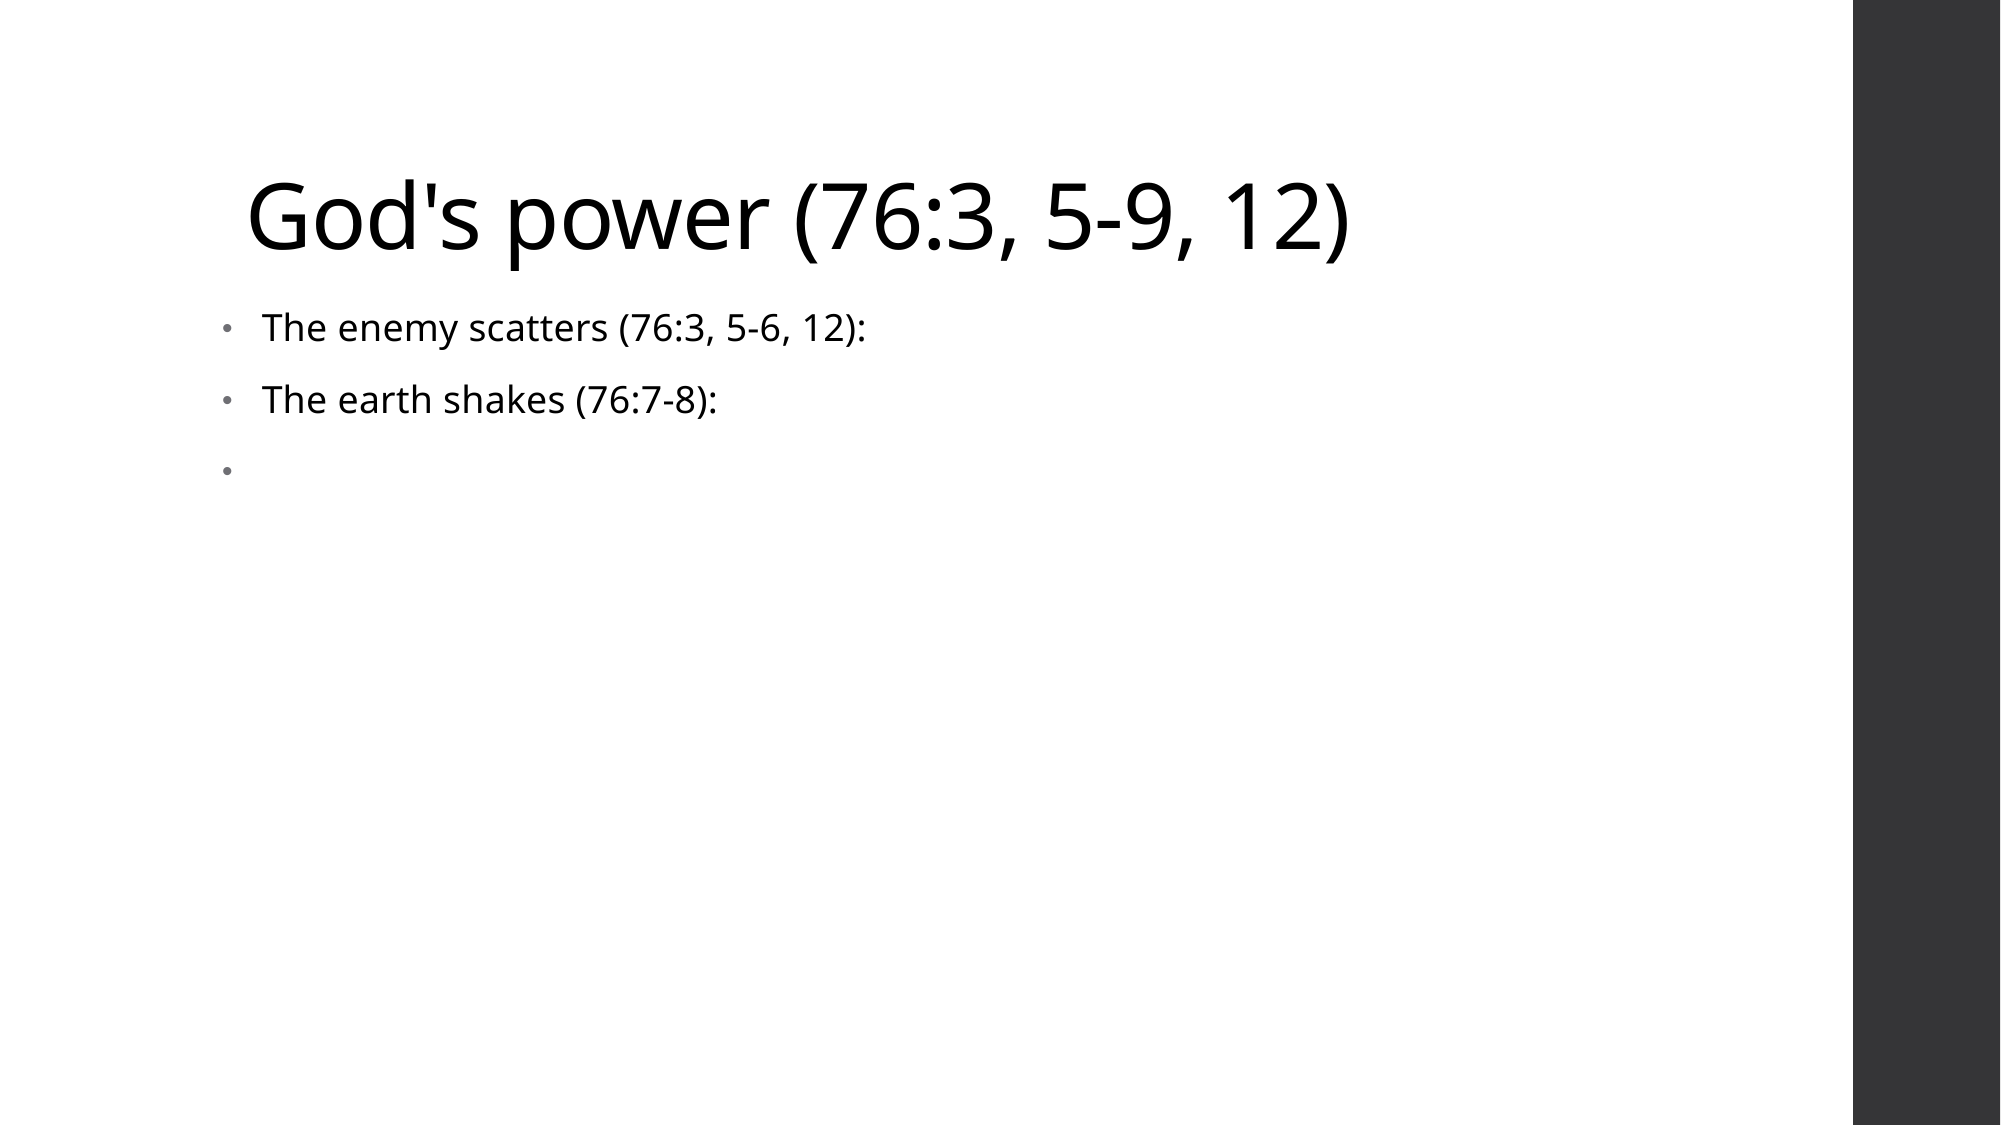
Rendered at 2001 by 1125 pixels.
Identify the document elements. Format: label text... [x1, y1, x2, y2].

title God's power (76:3, 5-9, 12) [206, 60, 1797, 278]
list The enemy scatters (76:3, 5-6, 12): The earth shakes (76:7-8): [206, 299, 1617, 1014]
